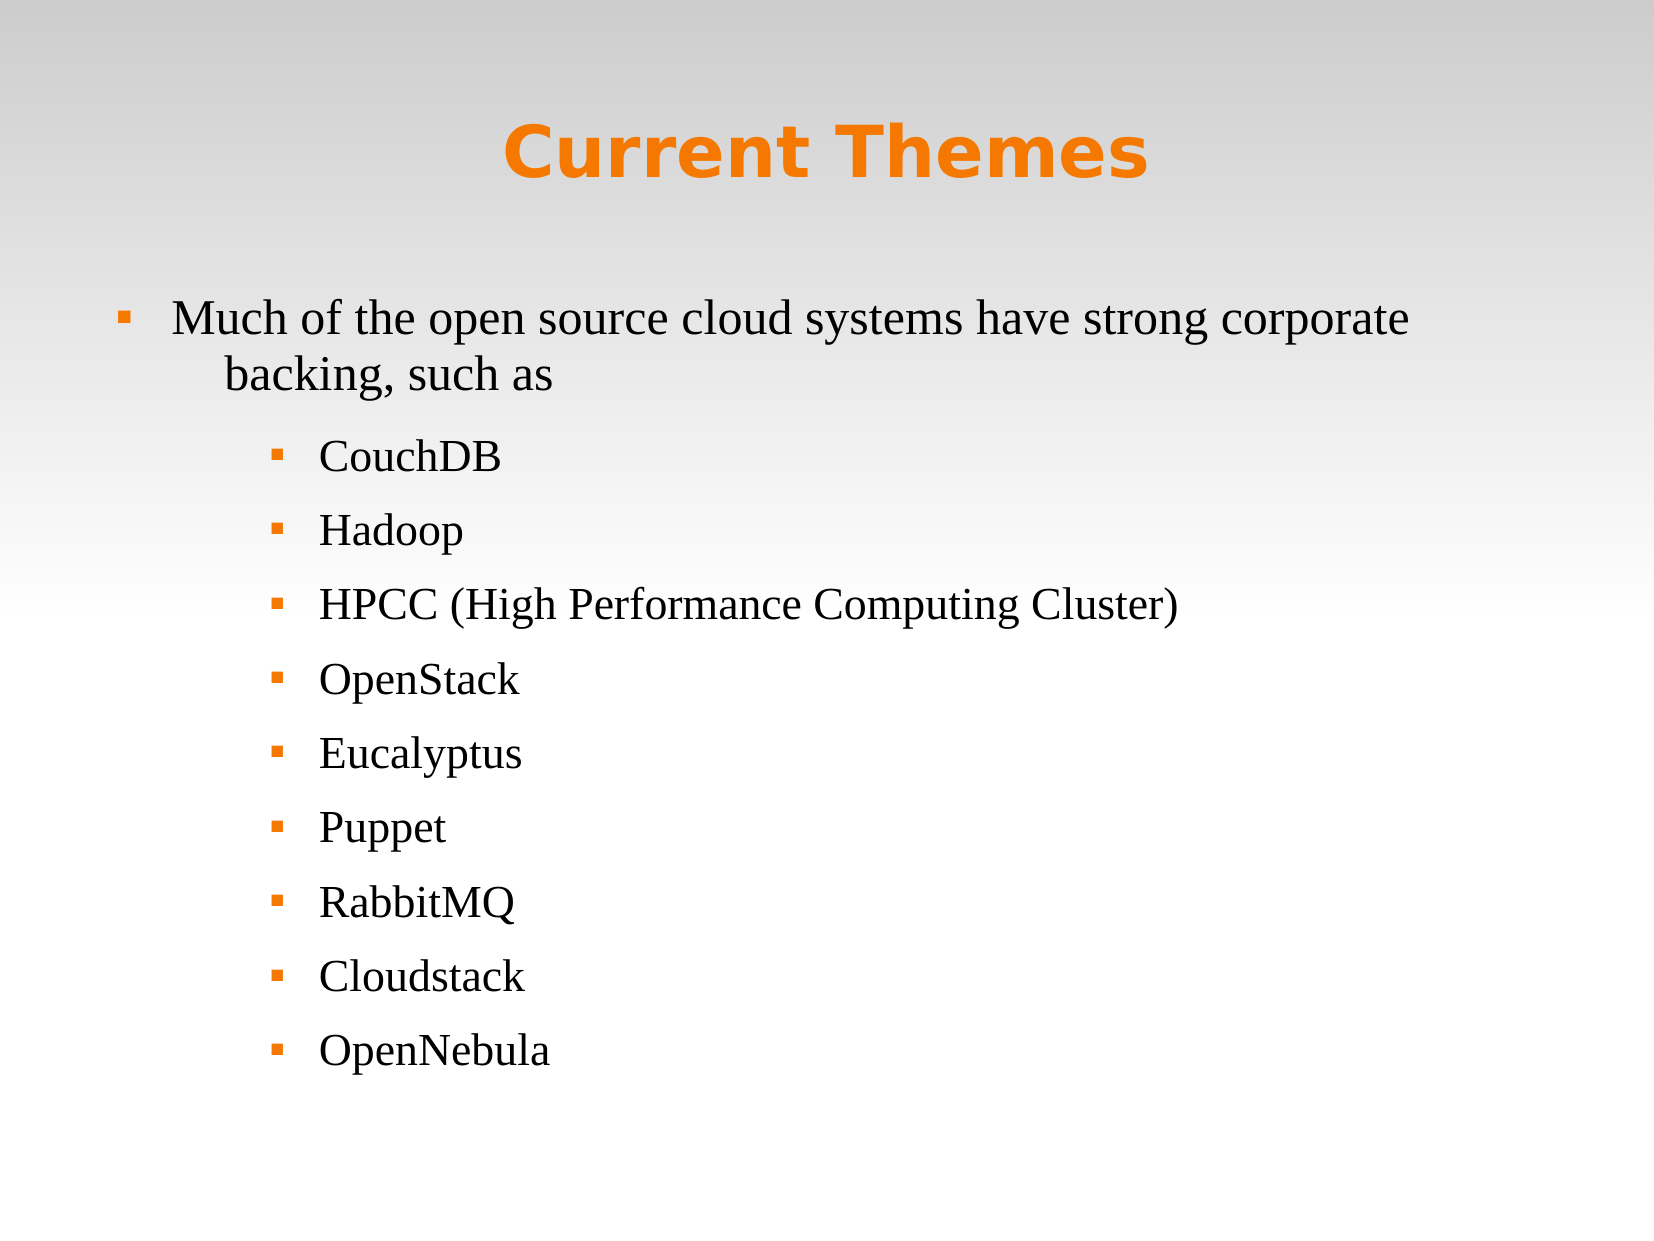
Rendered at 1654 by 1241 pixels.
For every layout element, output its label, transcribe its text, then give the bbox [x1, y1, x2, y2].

list Much of the open source cloud systems have strong corporate backing, such as CouchDB Hadoop HPCC (High Performance Computing Cluster) OpenStack Eucalyptus Puppet RabbitMQ Cloudstack OpenNebula [82, 290, 1571, 1130]
title Current Themes [82, 49, 1571, 257]
